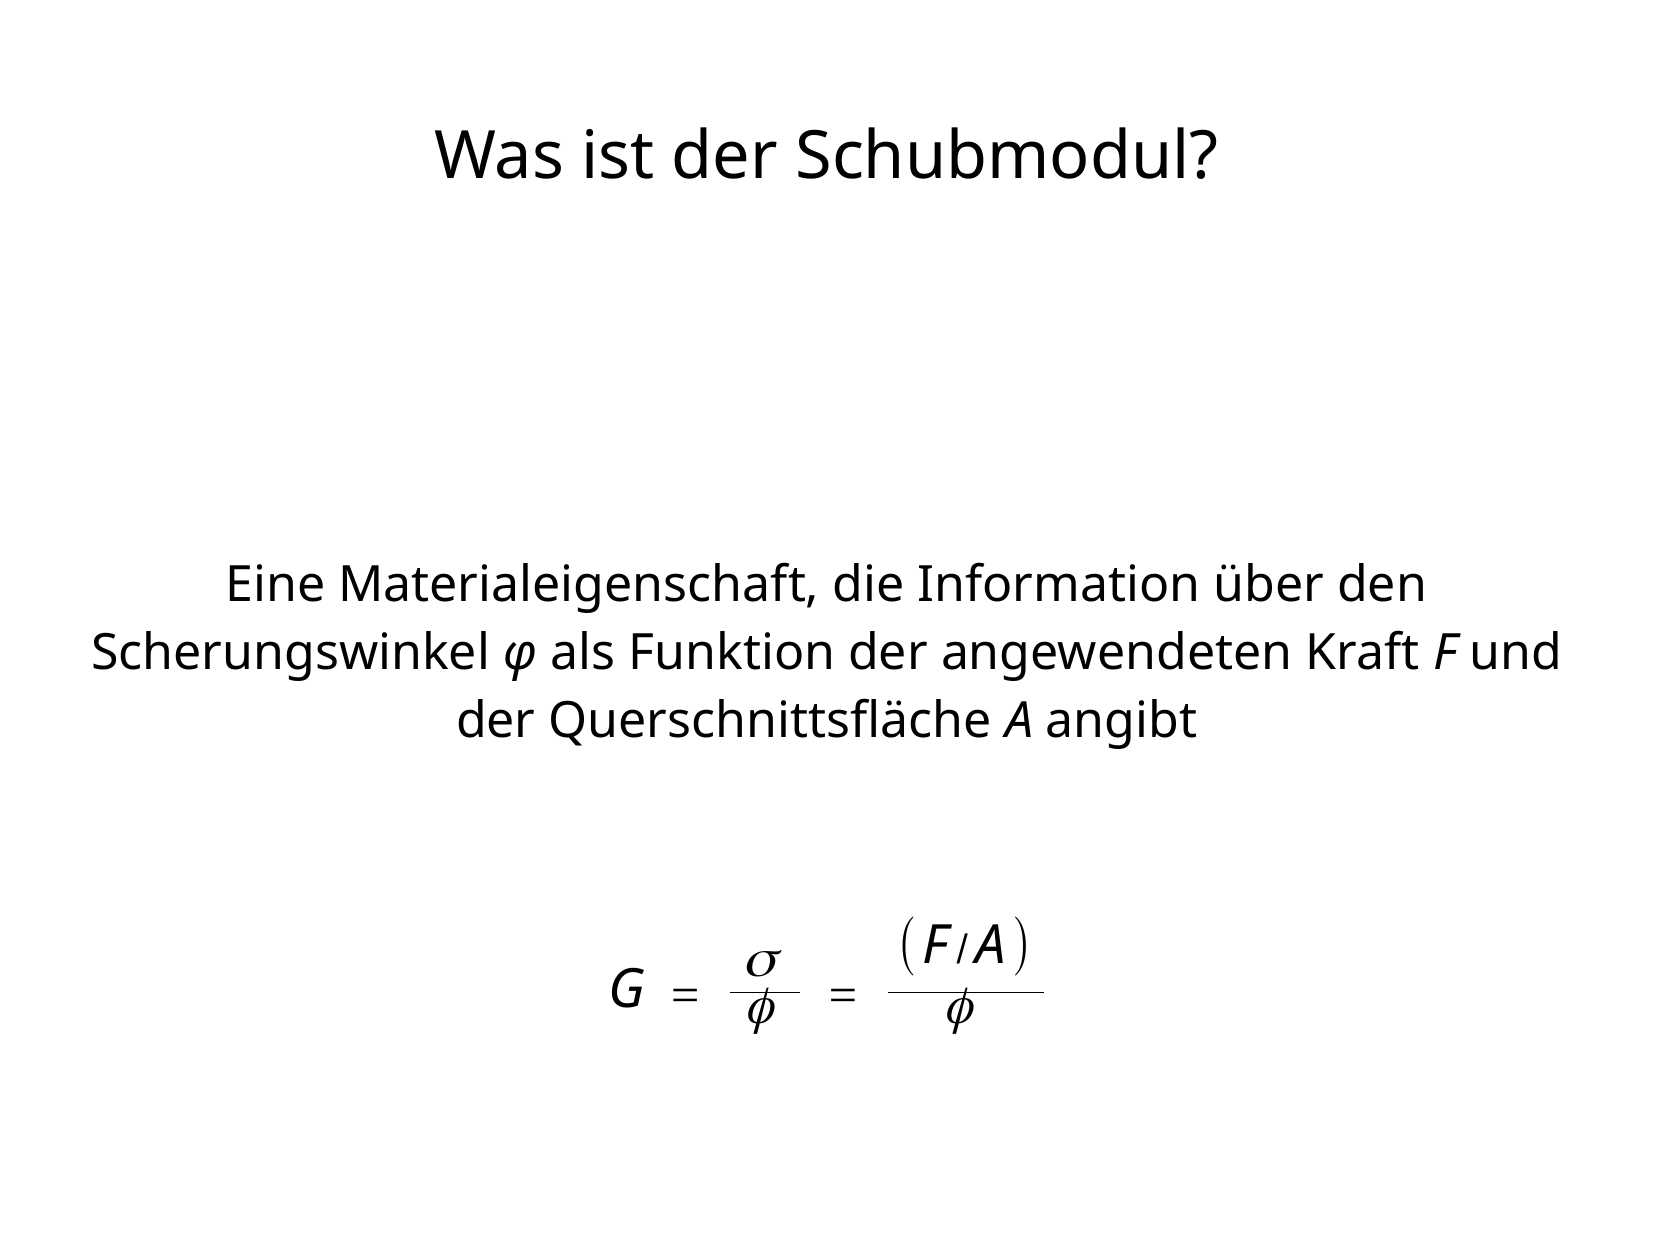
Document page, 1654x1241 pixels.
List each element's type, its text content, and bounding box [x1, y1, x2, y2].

title Was ist der Schubmodul? [82, 49, 1571, 257]
subtitle Eine Materialeigenschaft, die Information über den Scherungswinkel φ als Funktion der angewendeten Kraft F und der Querschnittsfläche A angibt [82, 290, 1571, 1010]
chart [601, 912, 1052, 1037]
